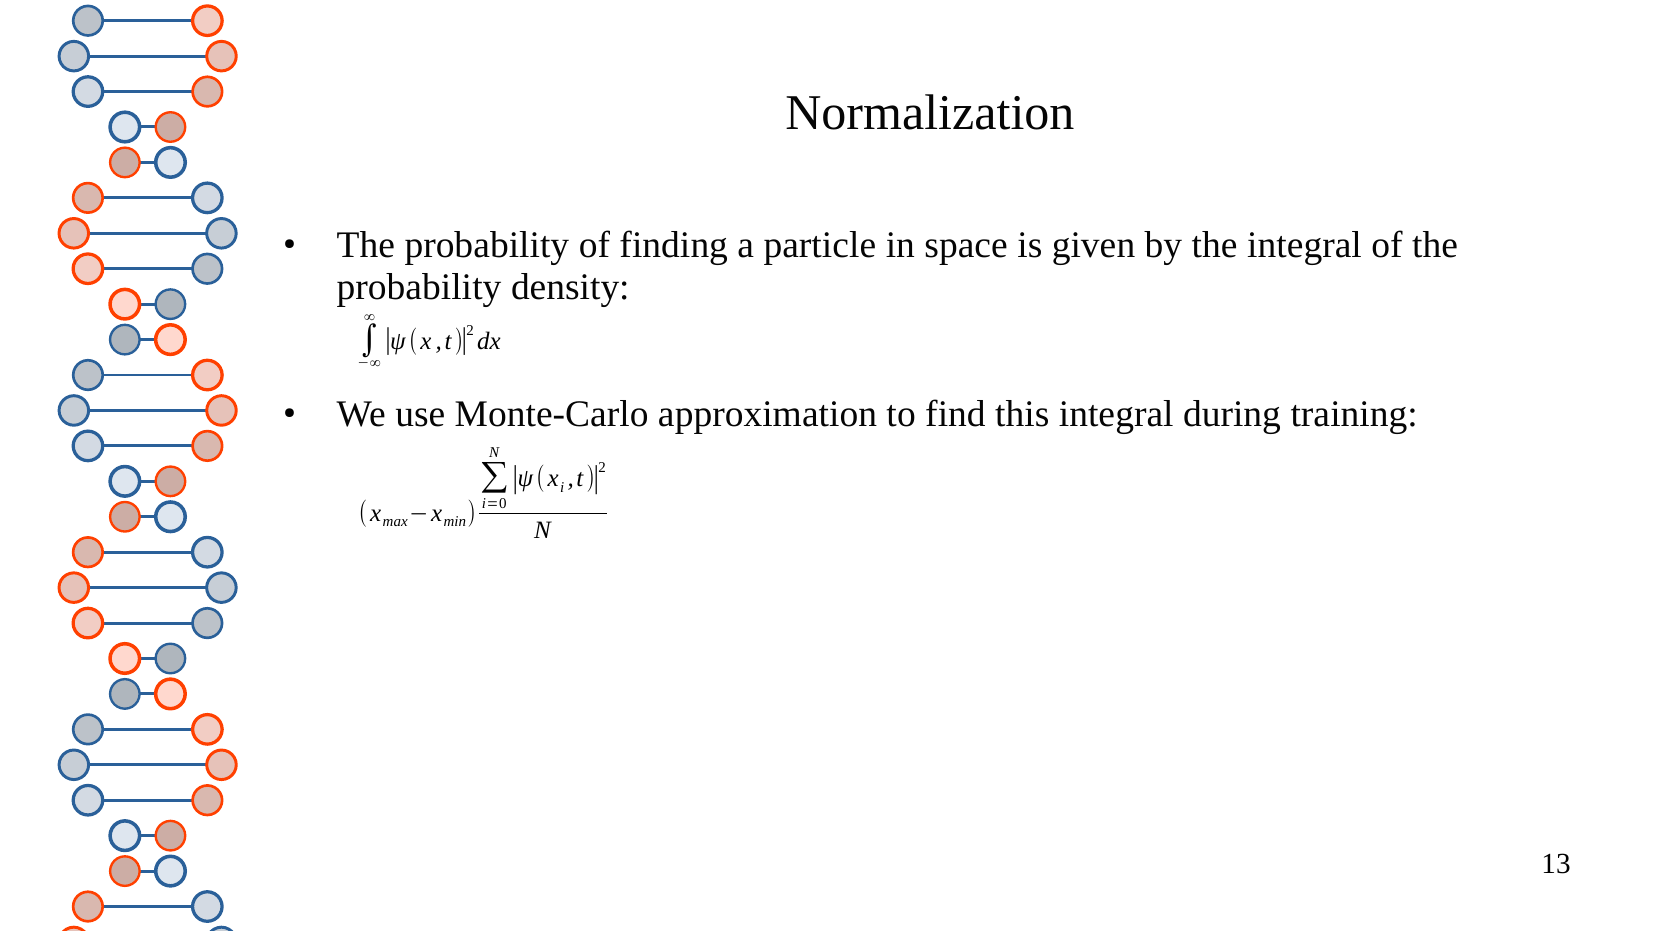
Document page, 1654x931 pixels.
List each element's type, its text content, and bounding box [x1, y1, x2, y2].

chart [357, 314, 502, 368]
list The probability of finding a particle in space is given by the integral of the probability density: We use Monte-Carlo approximation to find this integral during training: [265, 224, 1595, 764]
title Normalization [265, 35, 1595, 189]
chart [358, 444, 609, 544]
